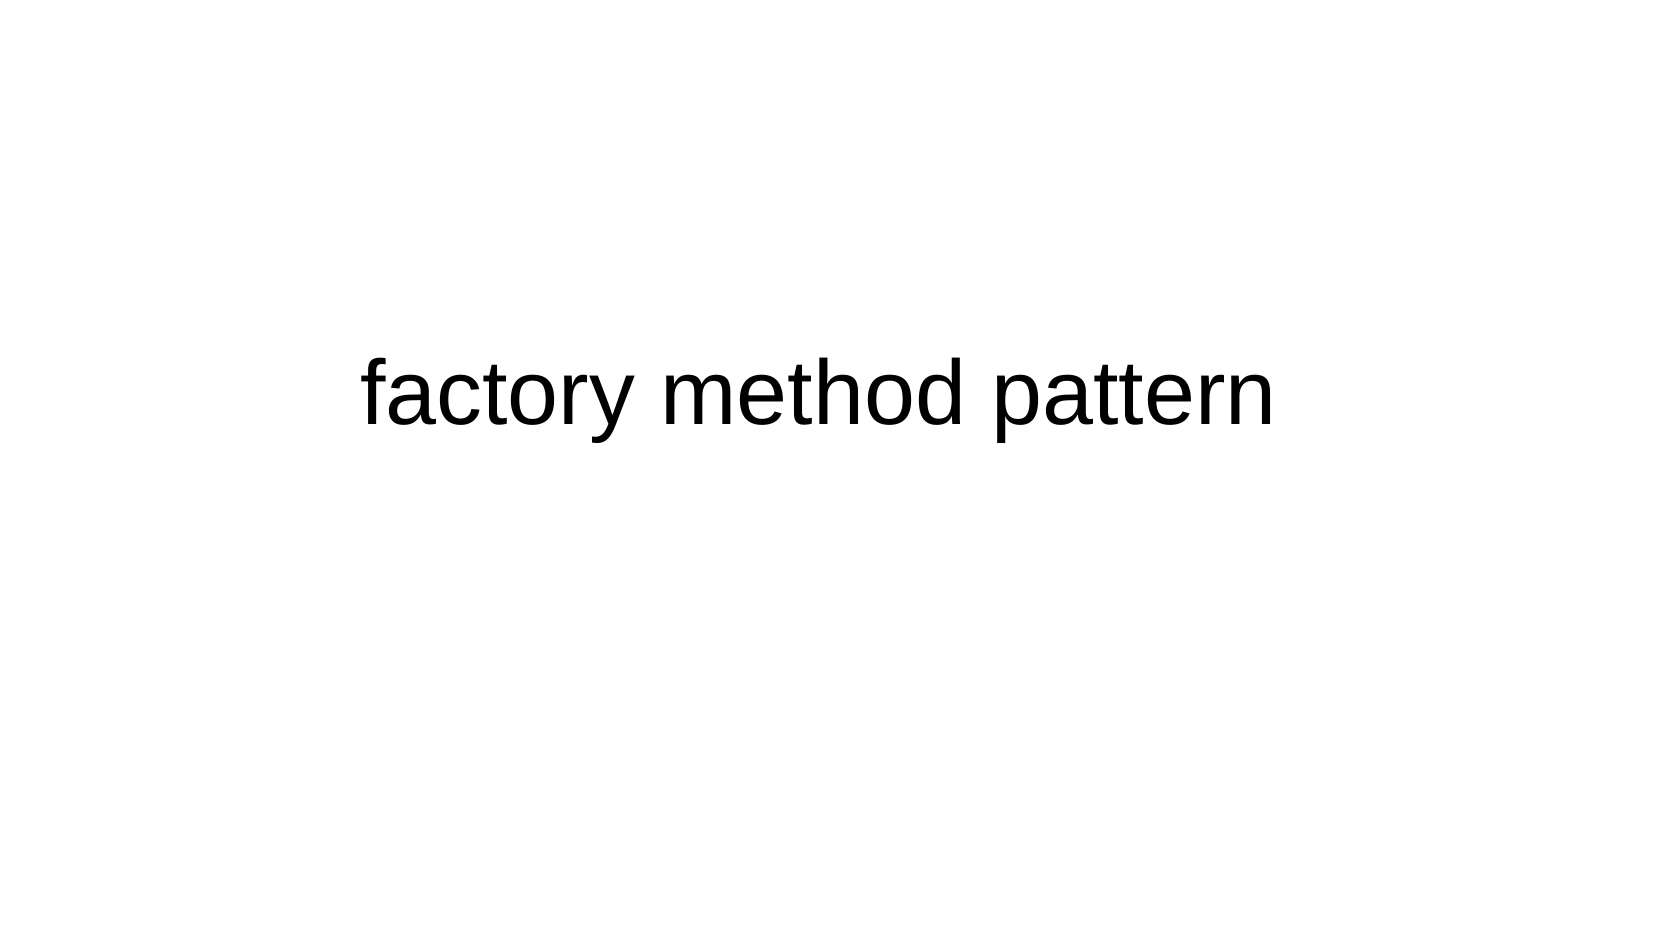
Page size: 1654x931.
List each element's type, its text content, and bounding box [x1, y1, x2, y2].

title factory method pattern [75, 315, 1564, 471]
